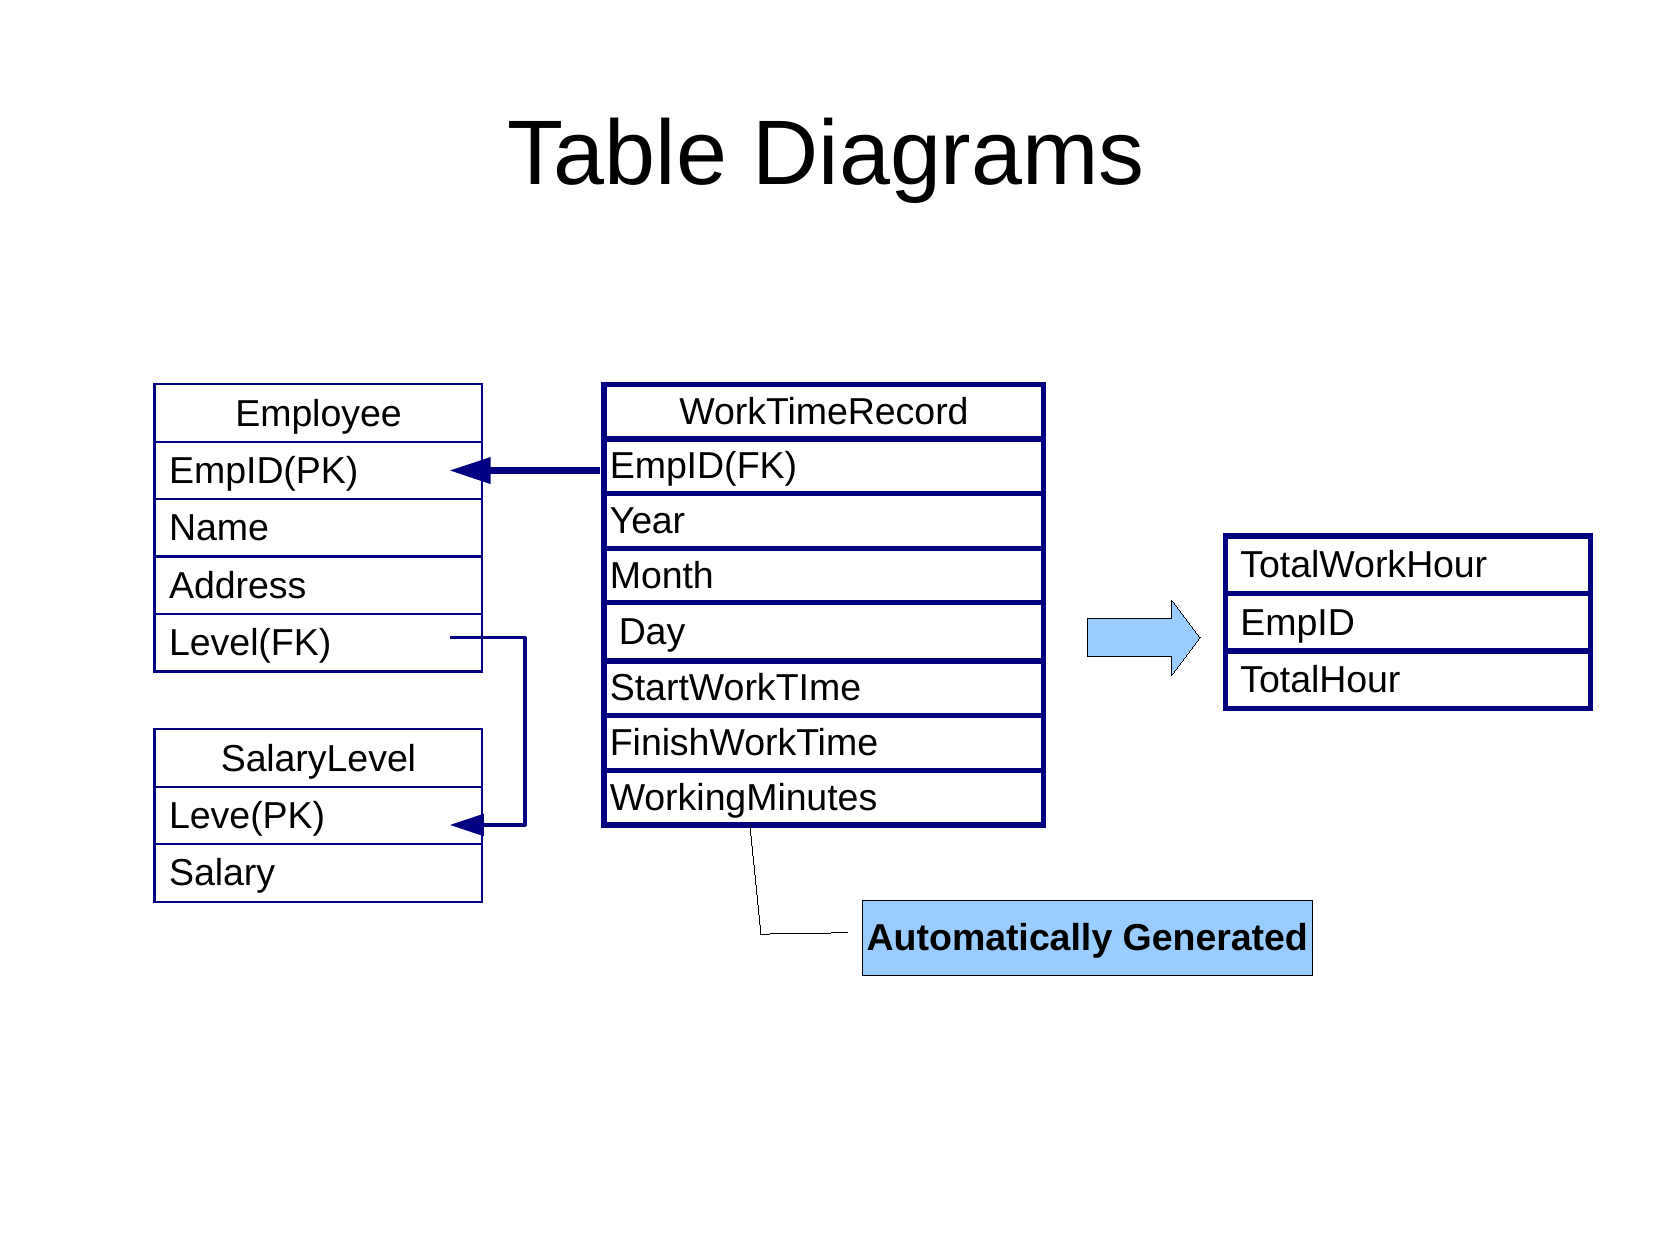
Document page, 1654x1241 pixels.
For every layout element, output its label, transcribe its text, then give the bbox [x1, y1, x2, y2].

table_cell Salary [156, 845, 481, 901]
table_cell EmpID(PK) [156, 443, 481, 498]
table_cell TotalHour [1228, 654, 1588, 706]
table_header Employee [156, 385, 481, 441]
table_cell Name [156, 500, 481, 555]
table_cell Day [607, 605, 1041, 658]
text_box Automatically Generated [863, 900, 1313, 975]
title Table Diagrams [82, 56, 1571, 250]
table_cell EmpID(FK) [607, 442, 1041, 491]
table_cell EmpID [1228, 596, 1588, 648]
table_cell Level(FK) [156, 615, 481, 670]
table_cell StartWorkTIme [607, 664, 1041, 713]
table_header SalaryLevel [156, 730, 481, 786]
table_cell Address [156, 558, 481, 613]
table_cell FinishWorkTime [607, 718, 1041, 768]
table_cell Month [607, 551, 1041, 600]
table_cell WorkingMinutes [607, 773, 1041, 822]
table_header WorkTimeRecord [607, 387, 1041, 436]
table_cell Leve(PK) [156, 788, 481, 843]
text_box [1087, 600, 1201, 676]
table_header TotalWorkHour [1228, 539, 1588, 591]
table_cell Year [607, 496, 1041, 546]
